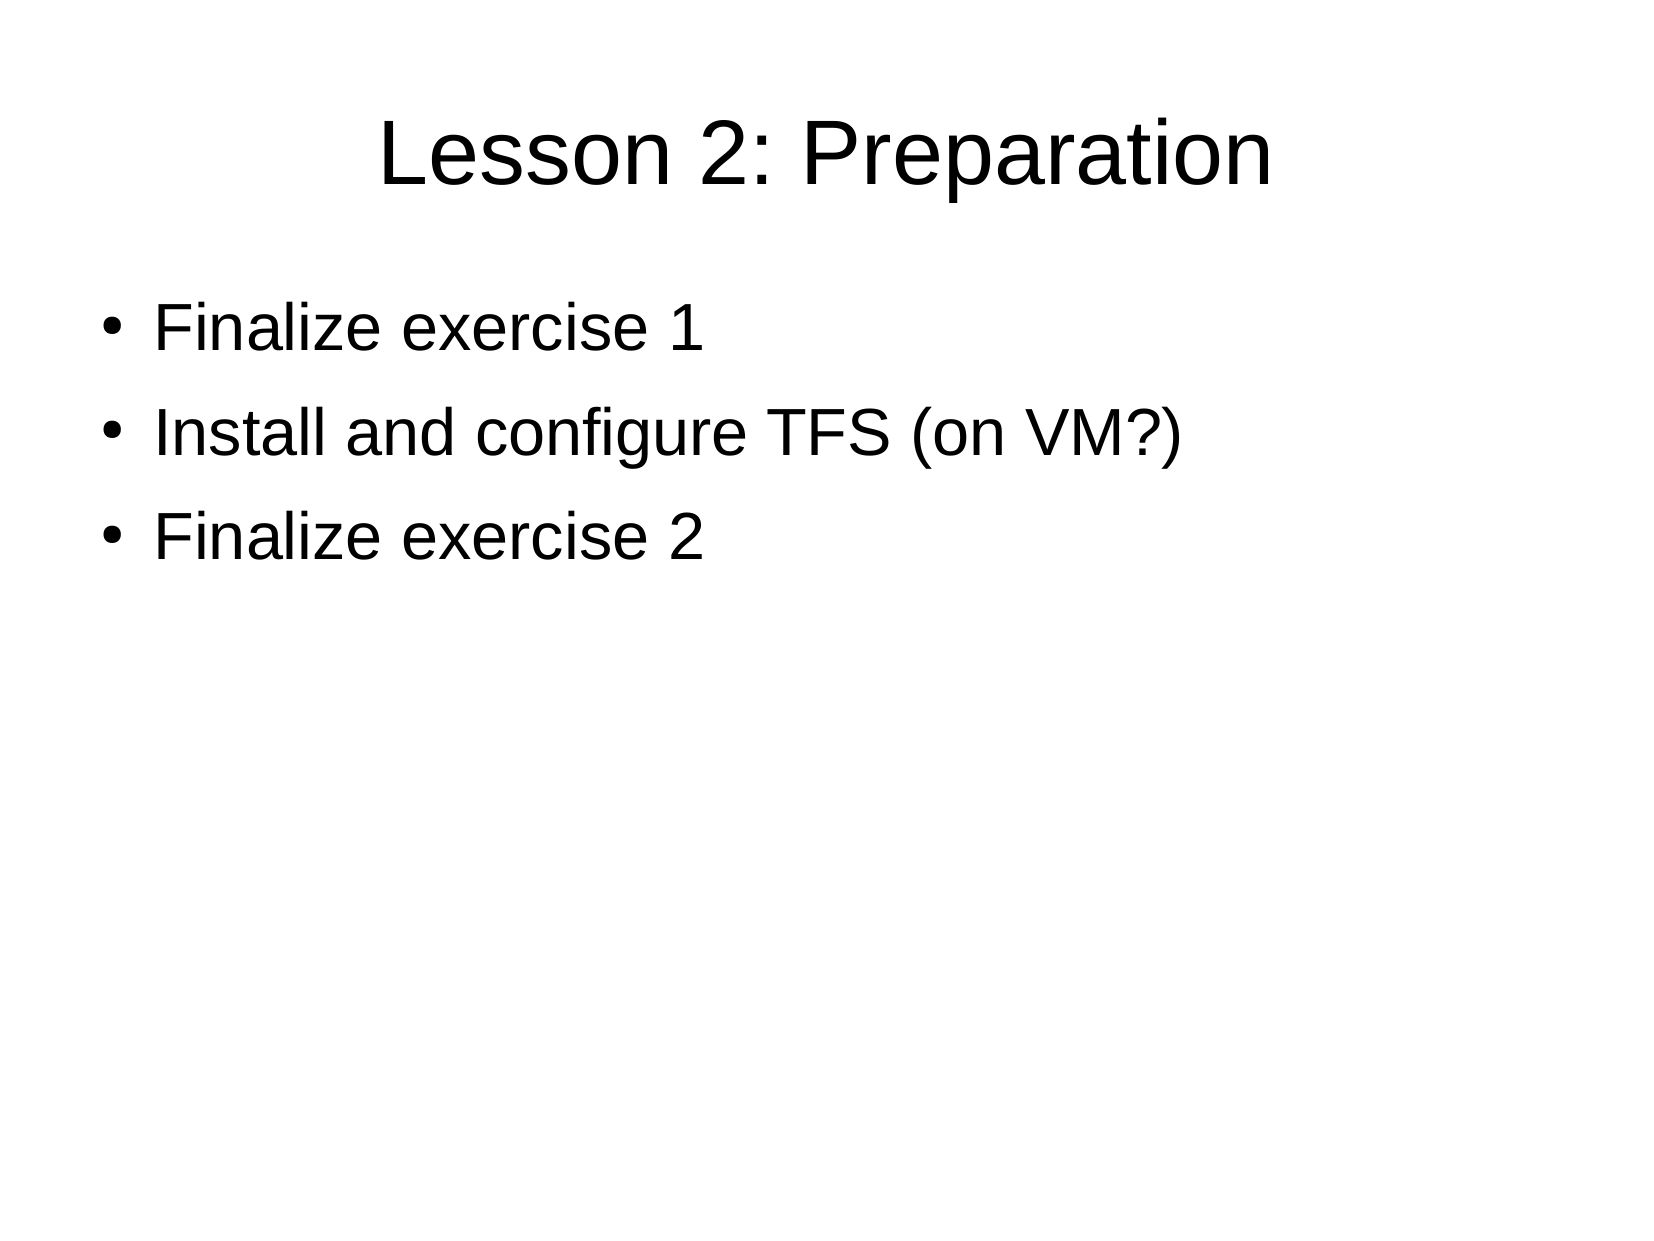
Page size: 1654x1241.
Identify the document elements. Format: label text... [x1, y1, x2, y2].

list Finalize exercise 1 Install and configure TFS (on VM?) Finalize exercise 2 [82, 290, 1571, 1010]
title Lesson 2: Preparation [82, 49, 1571, 257]
